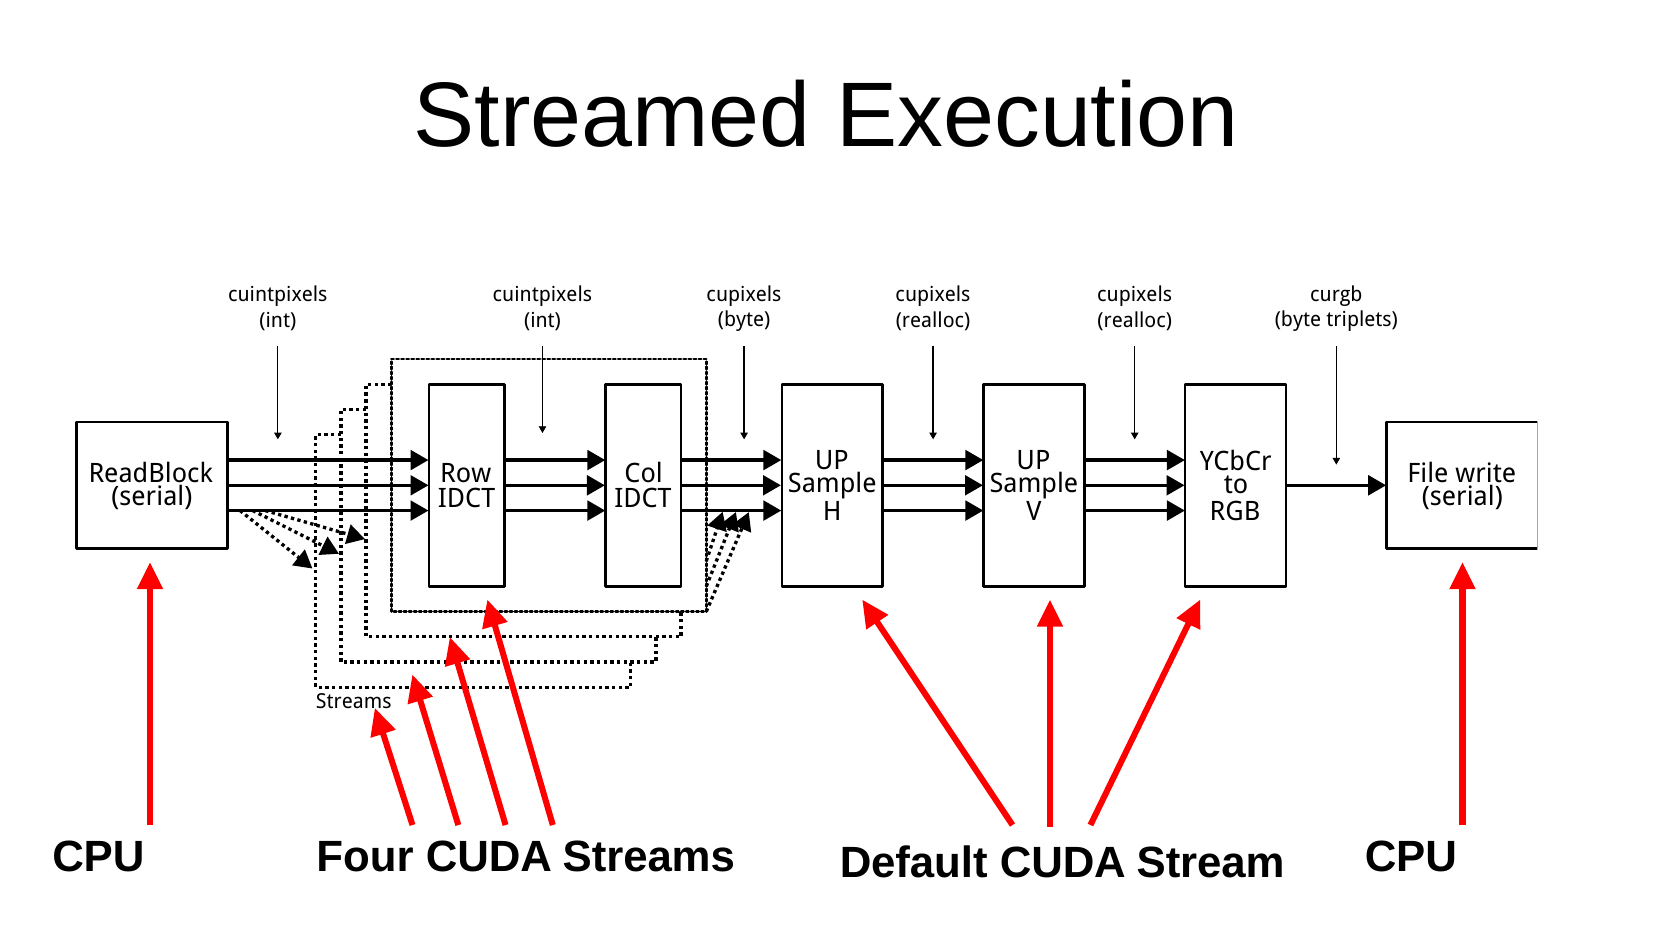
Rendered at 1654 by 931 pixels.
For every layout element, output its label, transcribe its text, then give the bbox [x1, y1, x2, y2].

title Streamed Execution [82, 37, 1571, 193]
text_box CPU [1350, 825, 1576, 889]
text_box Four CUDA Streams [301, 825, 751, 889]
text_box CPU [37, 825, 263, 889]
text_box Default CUDA Stream [825, 825, 1313, 901]
picture [75, 285, 1538, 709]
